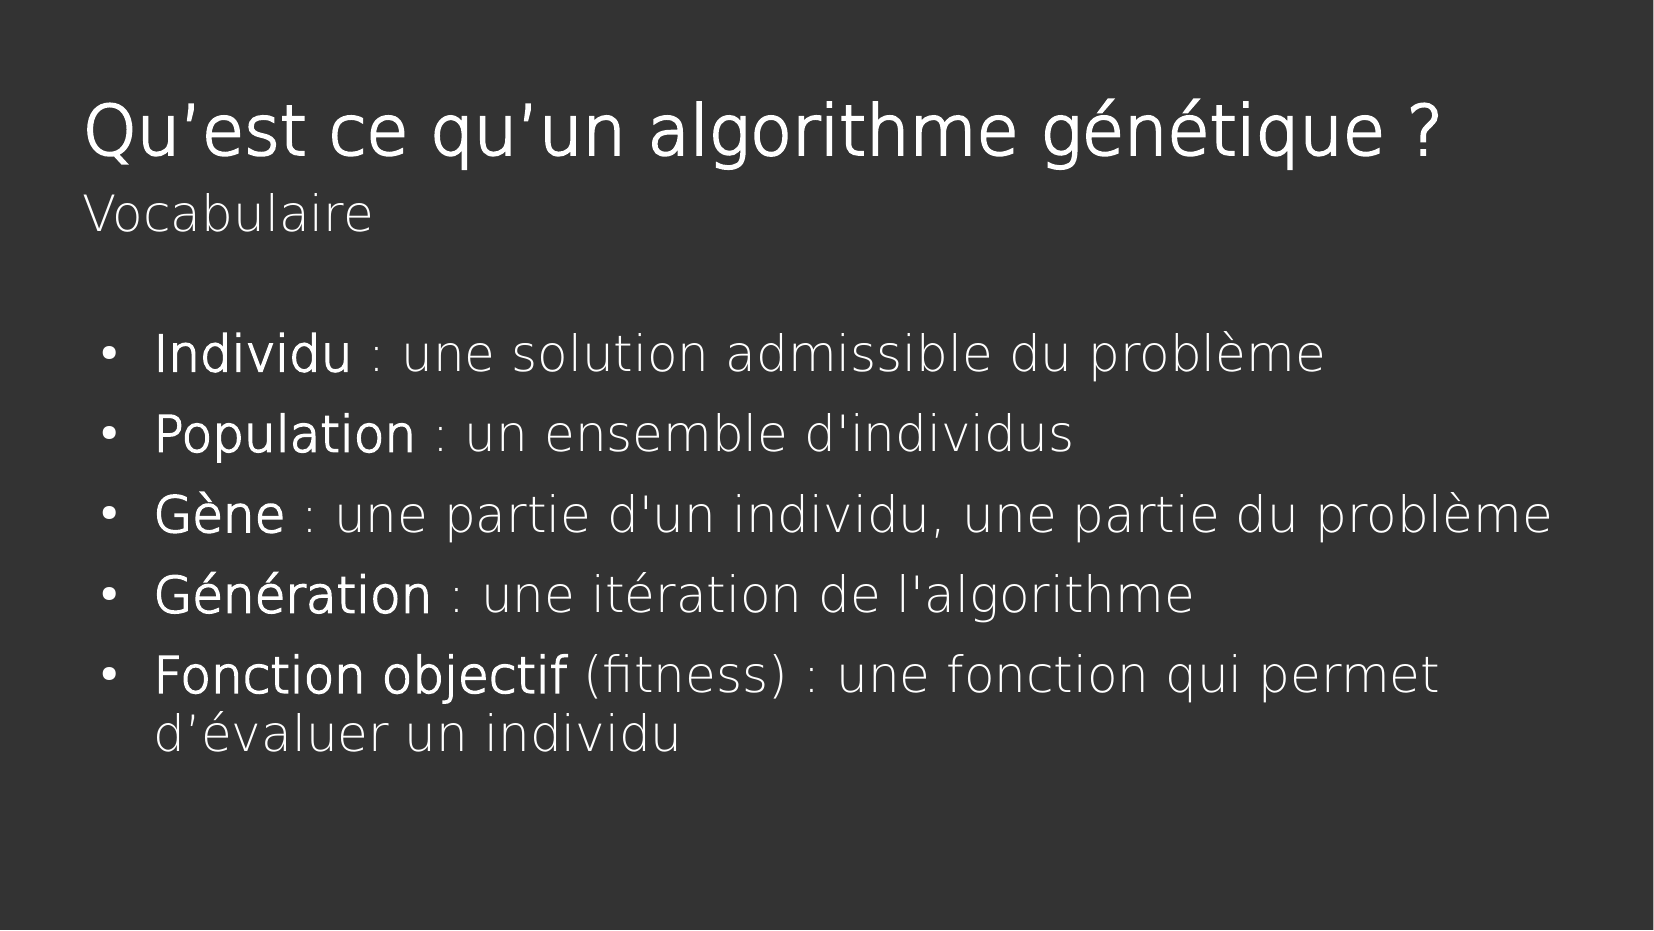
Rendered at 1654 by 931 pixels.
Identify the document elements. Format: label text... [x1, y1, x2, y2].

title Qu’est ce qu’un algorithme génétique ? [82, 78, 1571, 177]
list Individu : une solution admissible du problème Population : un ensemble d'individus Gène : une partie d'un individu, une partie du problème Génération : une itération de l'algorithme Fonction objectif (fitness) : une fonction qui permet d’évaluer un individu [82, 324, 1571, 892]
title Vocabulaire [82, 177, 1571, 251]
